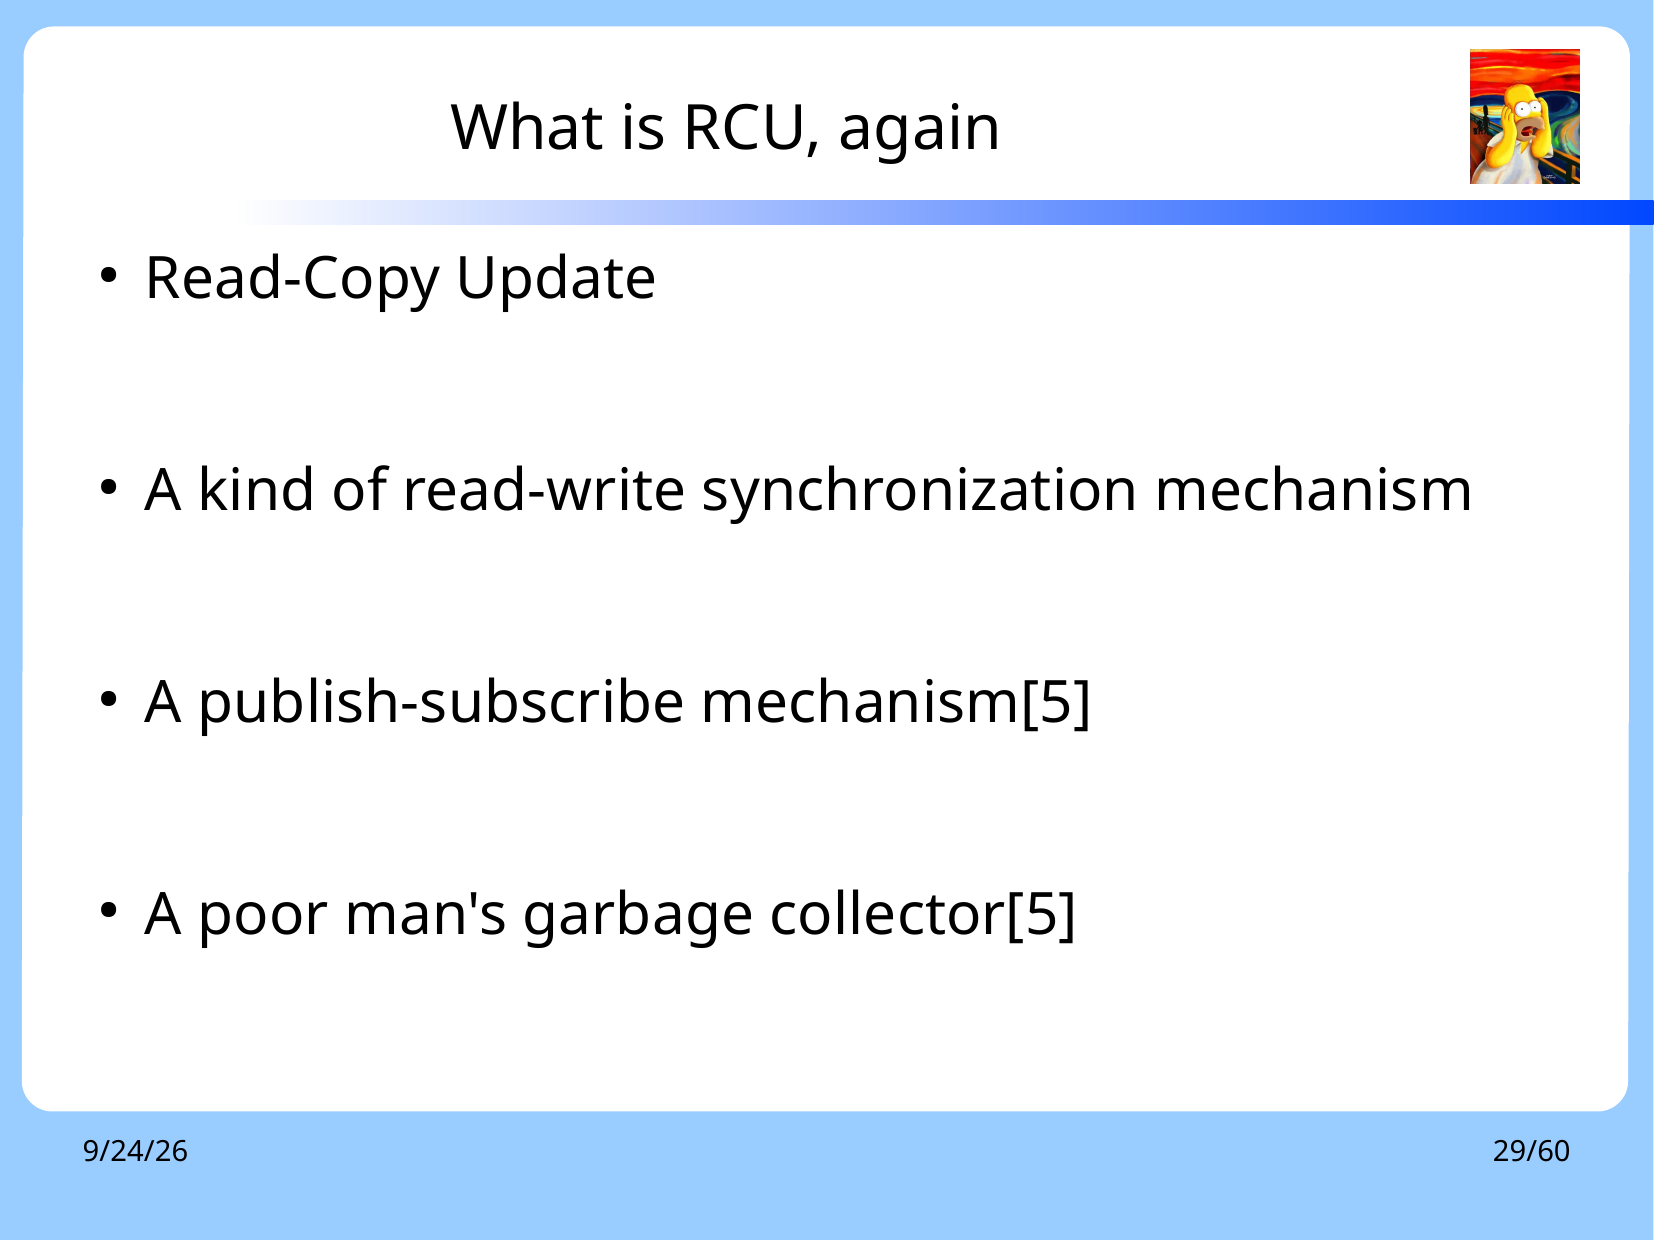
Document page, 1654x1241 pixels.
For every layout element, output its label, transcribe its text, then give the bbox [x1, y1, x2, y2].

picture [1470, 49, 1580, 184]
list Read-Copy Update A kind of read-write synchronization mechanism A publish-subscribe mechanism[5] A poor man's garbage collector[5] [82, 236, 1571, 956]
title What is RCU, again [82, 49, 1371, 201]
